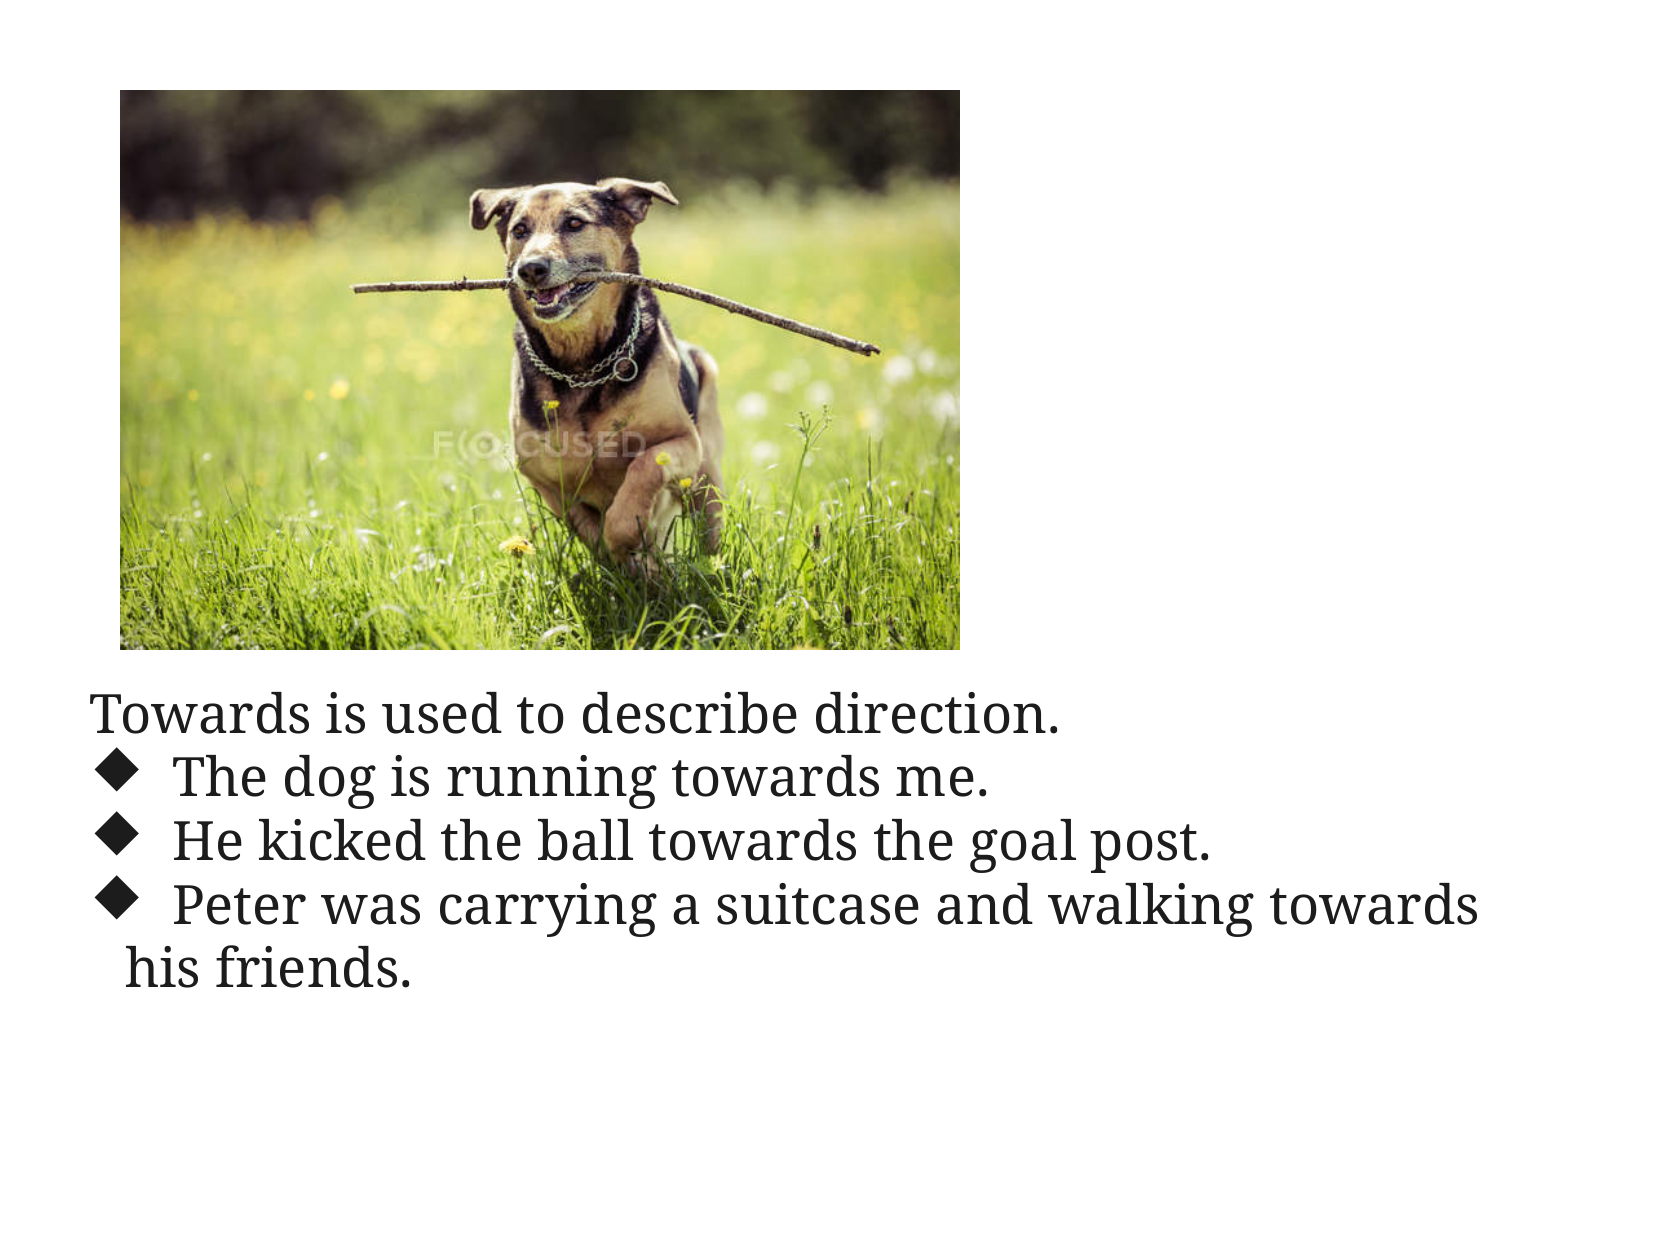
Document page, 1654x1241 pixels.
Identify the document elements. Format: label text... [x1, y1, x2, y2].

picture [120, 90, 960, 650]
text_box Towards is used to describe direction. The dog is running towards me. He kicked the ball towards the goal post. Peter was carrying a suitcase and walking towards his friends. [74, 674, 1635, 1241]
